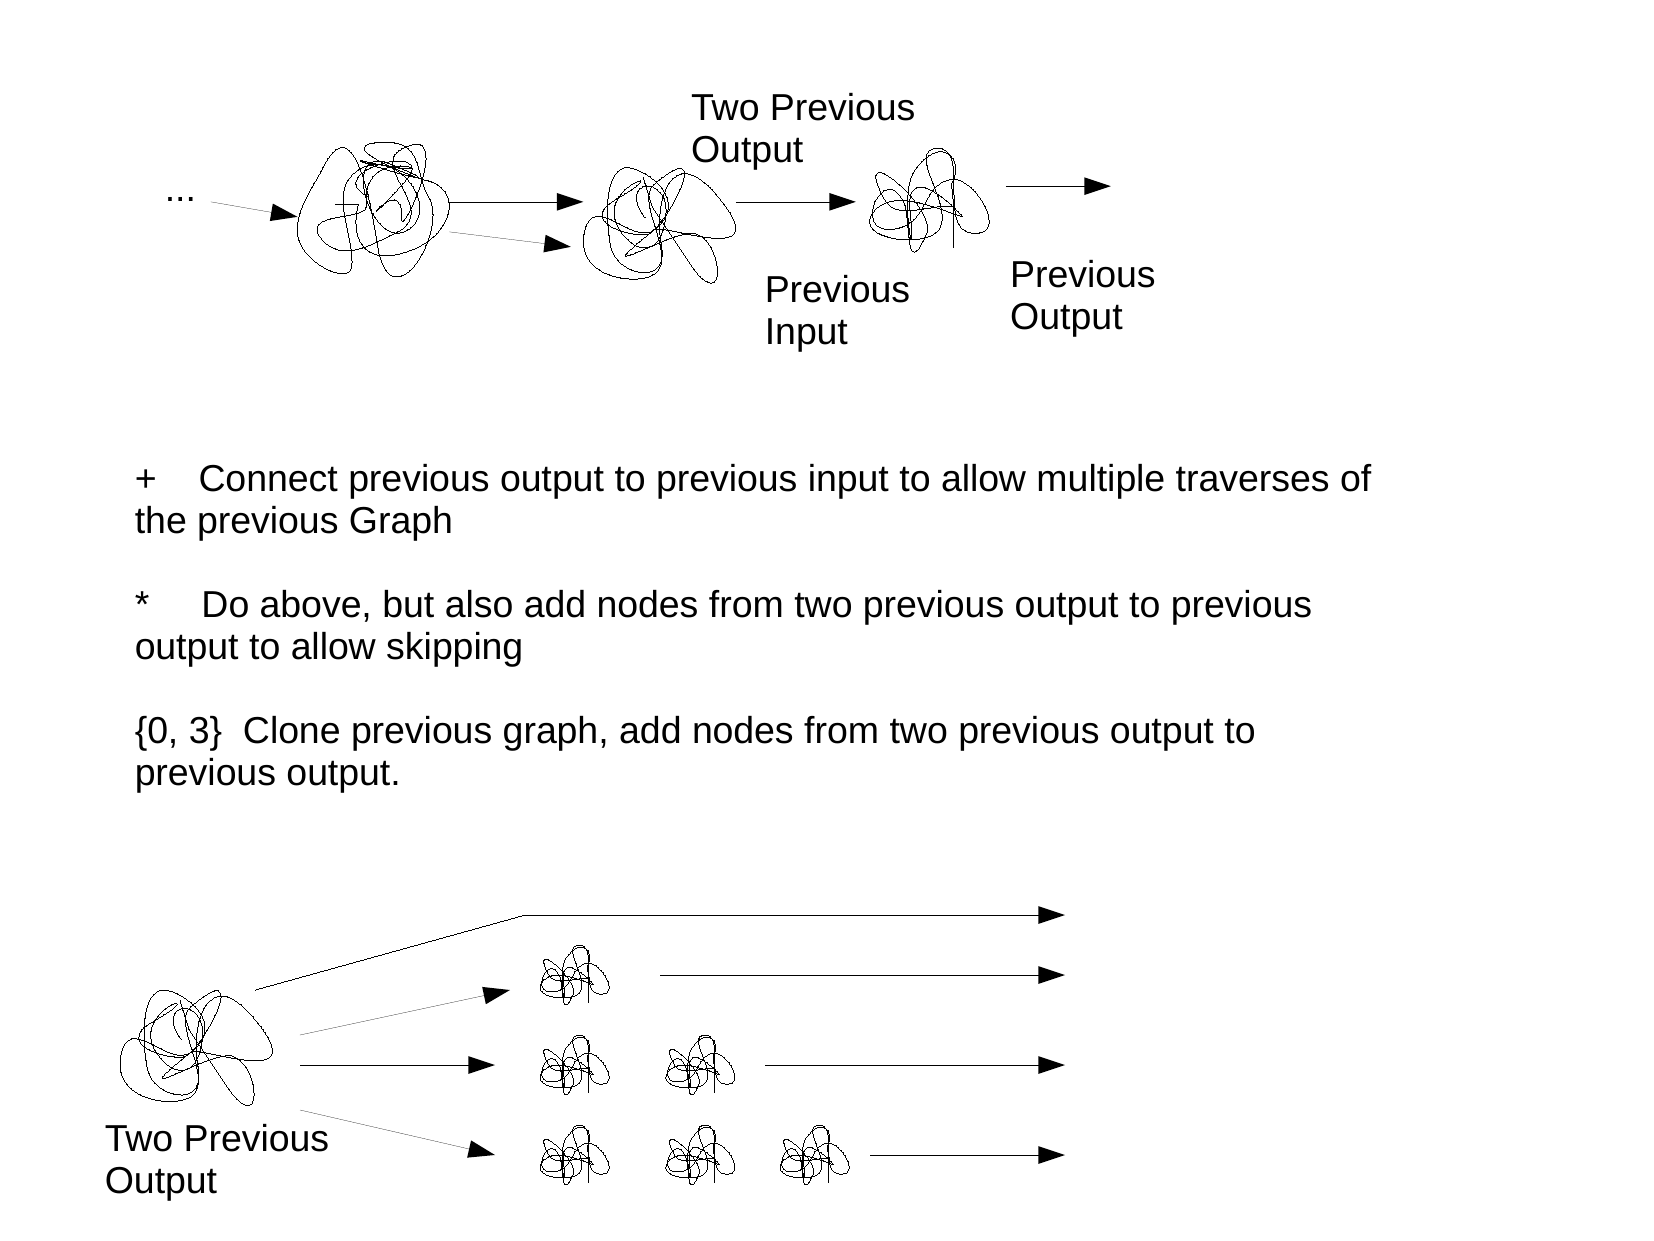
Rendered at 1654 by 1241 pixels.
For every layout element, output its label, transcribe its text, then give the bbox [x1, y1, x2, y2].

text_box Two Previous Output [676, 79, 931, 179]
text_box Two Previous Output [90, 1110, 345, 1209]
text_box Previous Input [750, 261, 926, 361]
text_box + Connect previous output to previous input to allow multiple traverses of the previous Graph * Do above, but also add nodes from two previous output to previous output to allow skipping {0, 3} Clone previous graph, add nodes from two previous output to previous output. [120, 450, 1411, 1036]
text_box ... [150, 160, 211, 217]
text_box Previous Output [995, 246, 1171, 346]
